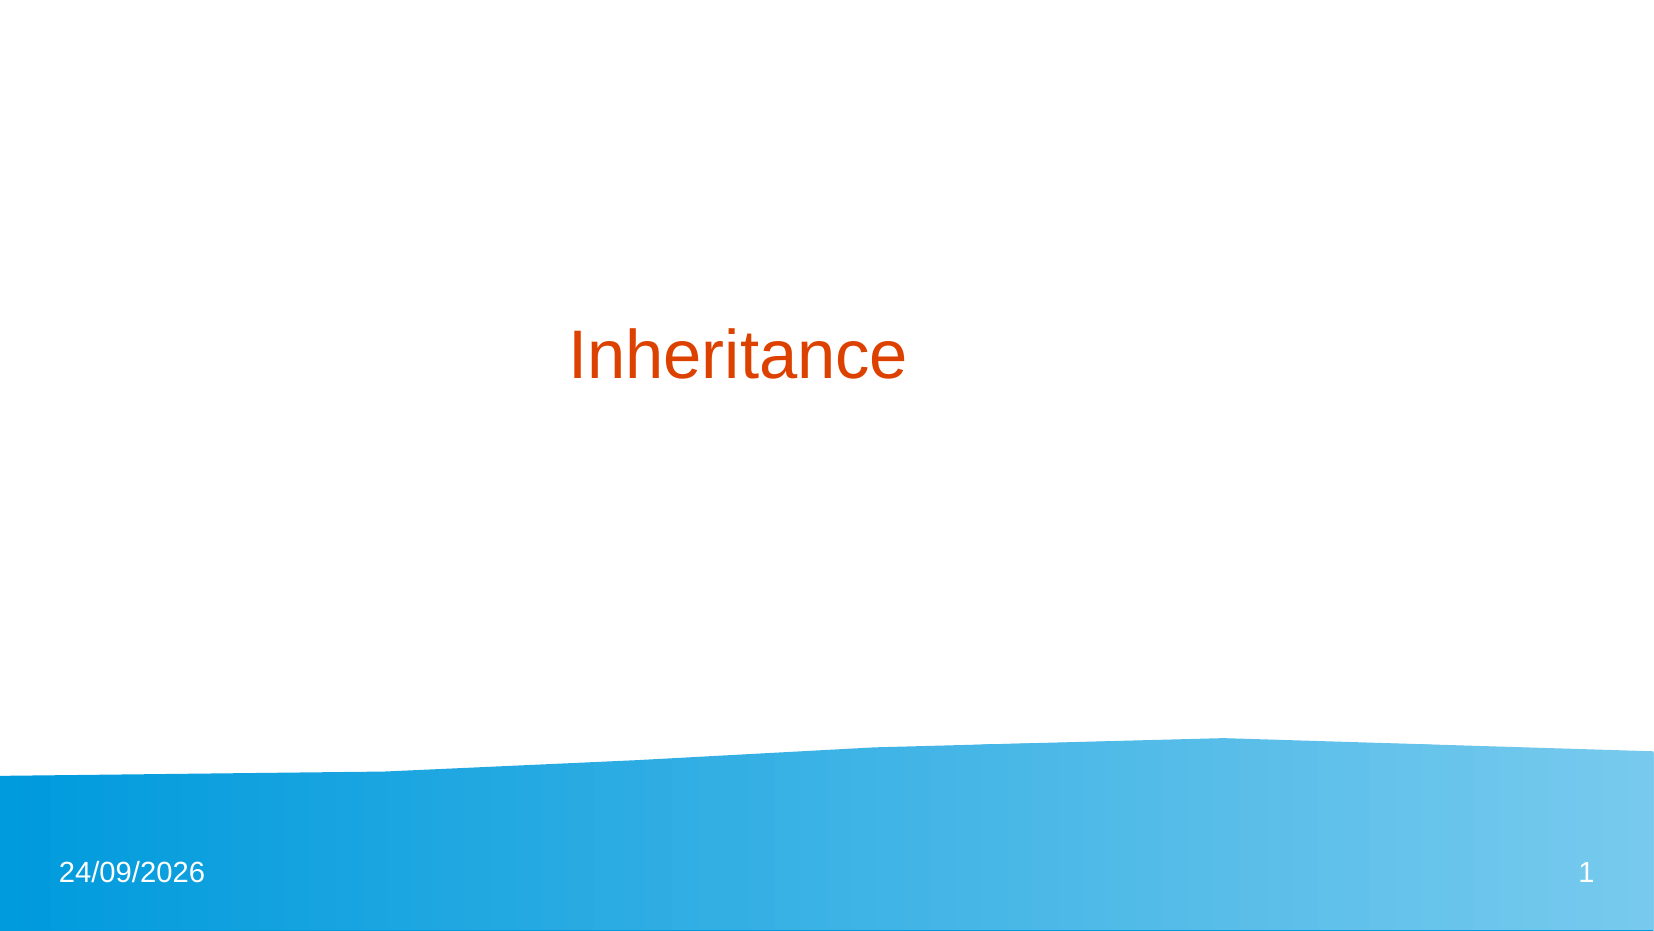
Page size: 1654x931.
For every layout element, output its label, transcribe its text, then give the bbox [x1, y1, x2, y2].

title Inheritance [0, 265, 1477, 443]
